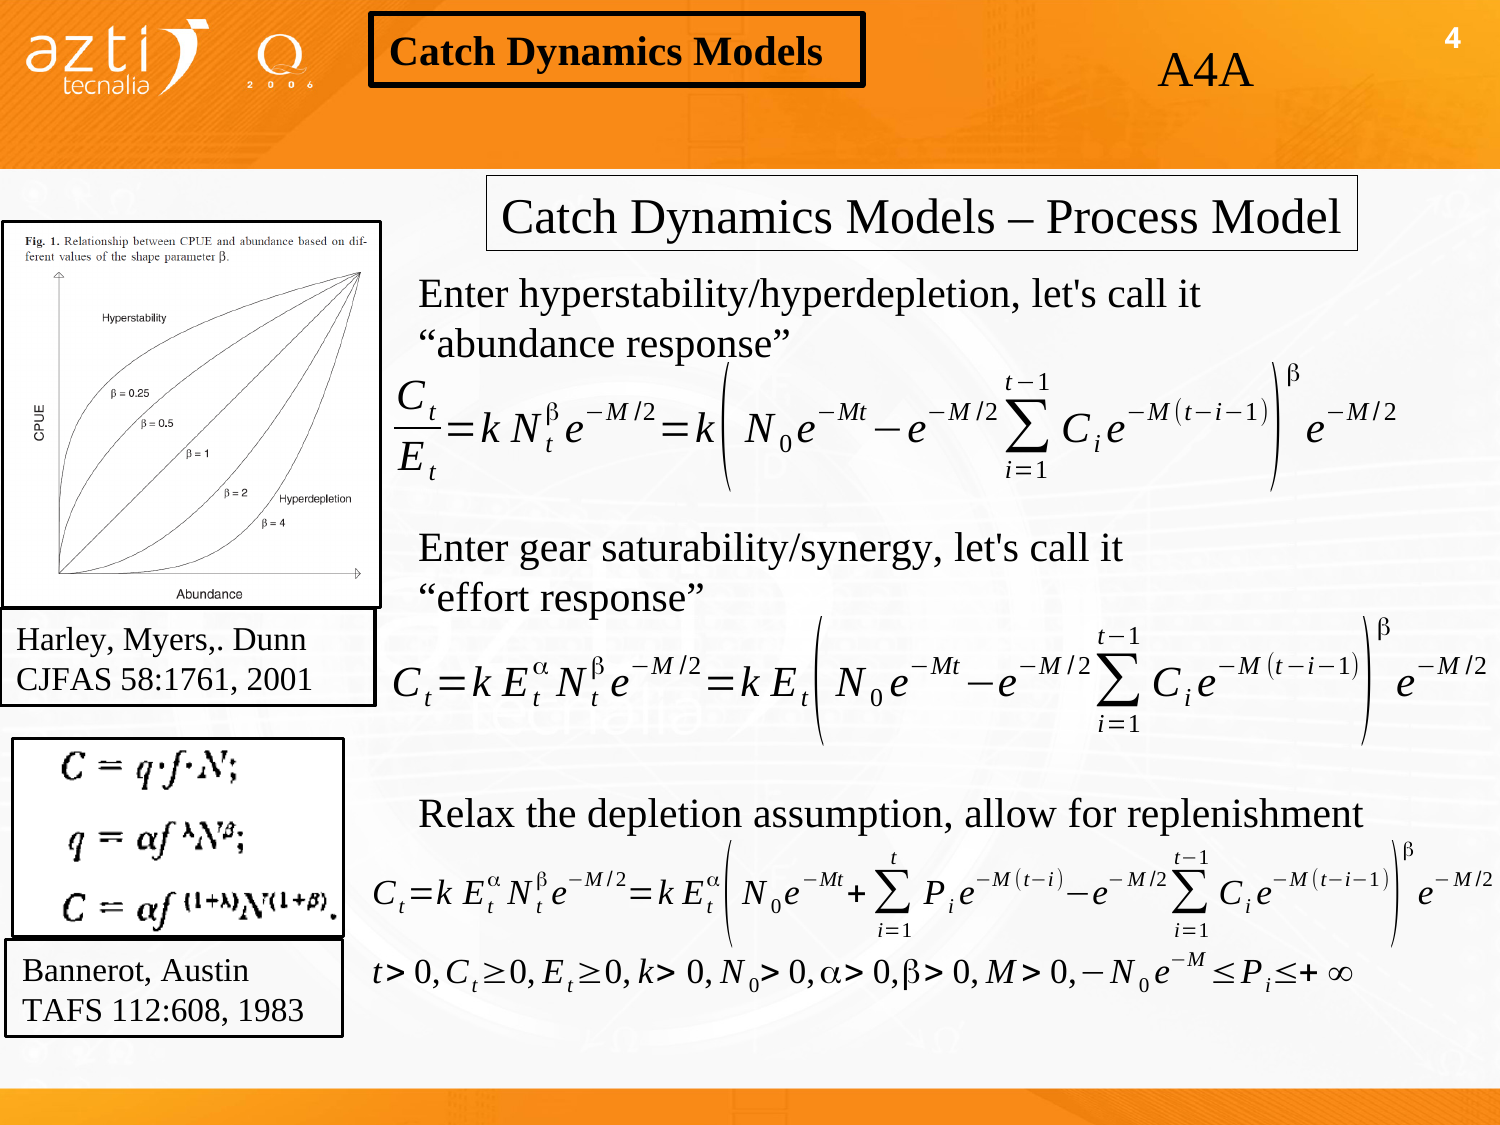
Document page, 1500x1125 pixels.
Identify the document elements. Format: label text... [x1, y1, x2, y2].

text_box Enter gear saturability/synergy, let's call it “effort response” [403, 512, 1138, 628]
text_box Harley, Myers,. Dunn CJFAS 58:1761, 2001 [0, 608, 376, 706]
text_box Catch Dynamics Models [371, 13, 863, 85]
text_box Enter hyperstability/hyperdepletion, let's call it “abundance response” [403, 258, 1216, 374]
picture [0, 0, 1500, 1125]
chart [382, 362, 1407, 492]
chart [363, 840, 1500, 999]
text_box A4A [1142, 28, 1270, 104]
text_box Bannerot, Austin TAFS 112:608, 1983 [5, 939, 343, 1037]
chart [380, 616, 1499, 746]
text_box Relax the depletion assumption, allow for replenishment [403, 778, 1379, 844]
text_box Catch Dynamics Models – Process Model [486, 175, 1357, 251]
picture [4, 223, 380, 606]
